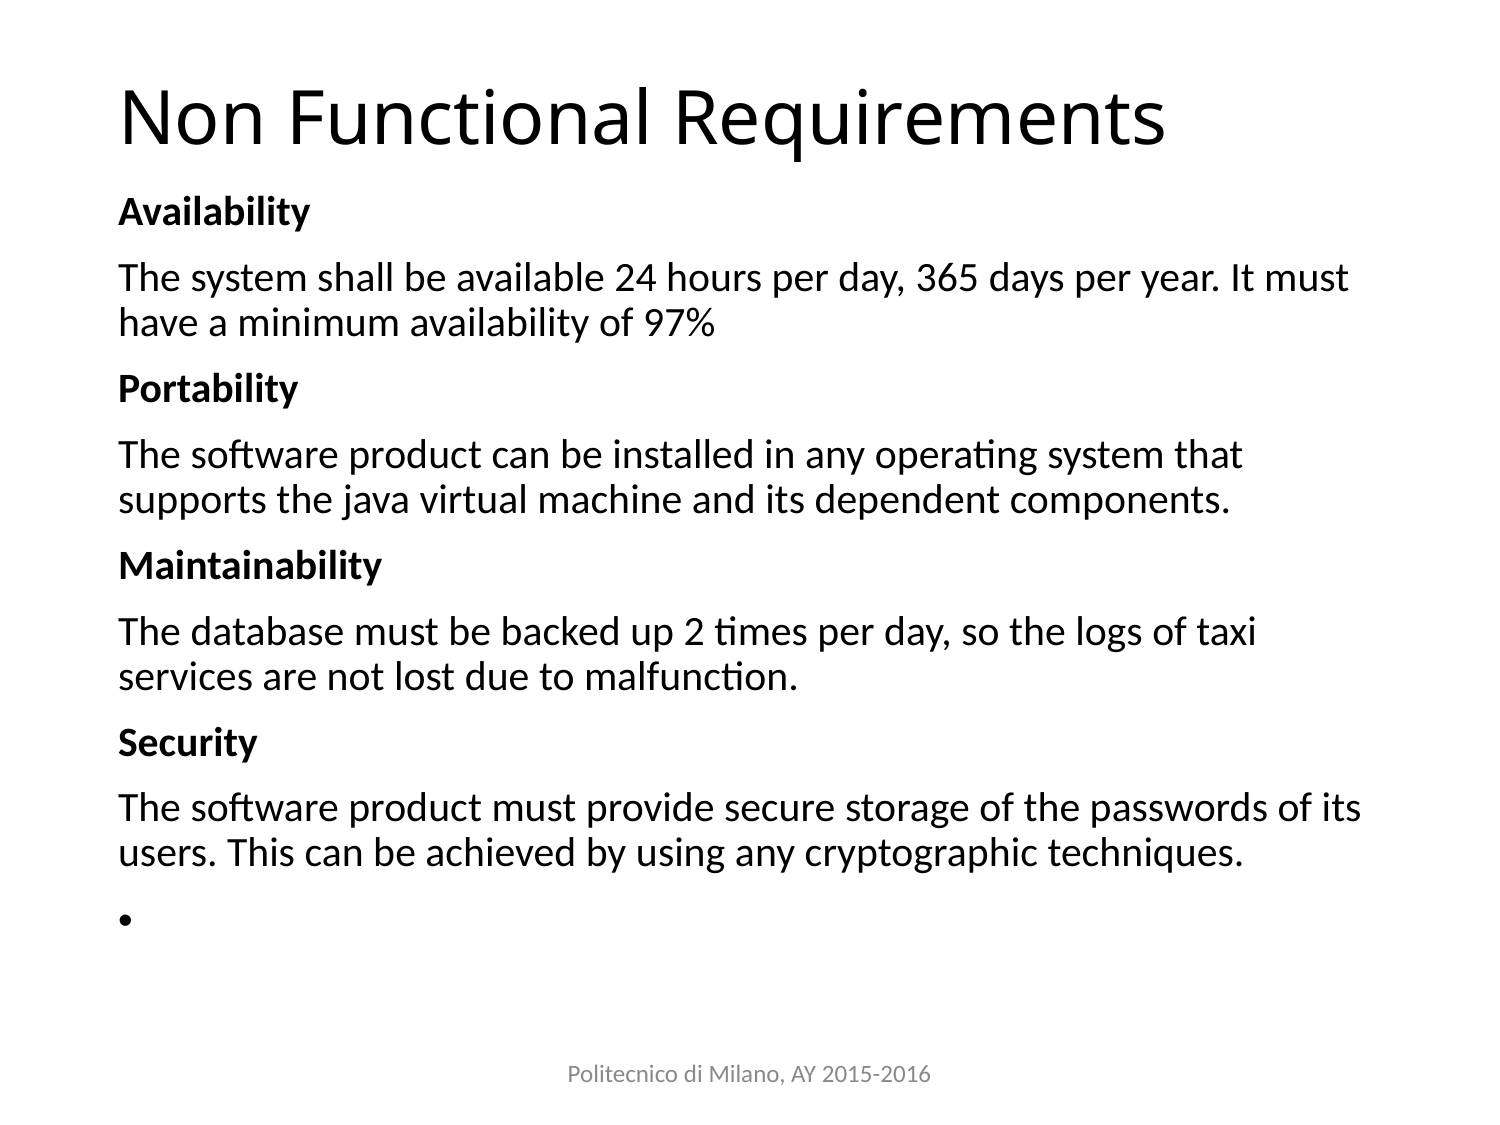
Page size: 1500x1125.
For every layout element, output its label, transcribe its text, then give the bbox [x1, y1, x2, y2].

list Availability The system shall be available 24 hours per day, 365 days per year. It must have a minimum availability of 97% Portability The software product can be installed in any operating system that supports the java virtual machine and its dependent components. Maintainability The database must be backed up 2 times per day, so the logs of taxi services are not lost due to malfunction. Security The software product must provide secure storage of the passwords of its users. This can be achieved by using any cryptographic techniques. [103, 181, 1397, 1014]
text_box Politecnico di Milano, AY 2015-2016 [496, 1042, 1004, 1103]
title Non Functional Requirements [103, 58, 1397, 181]
